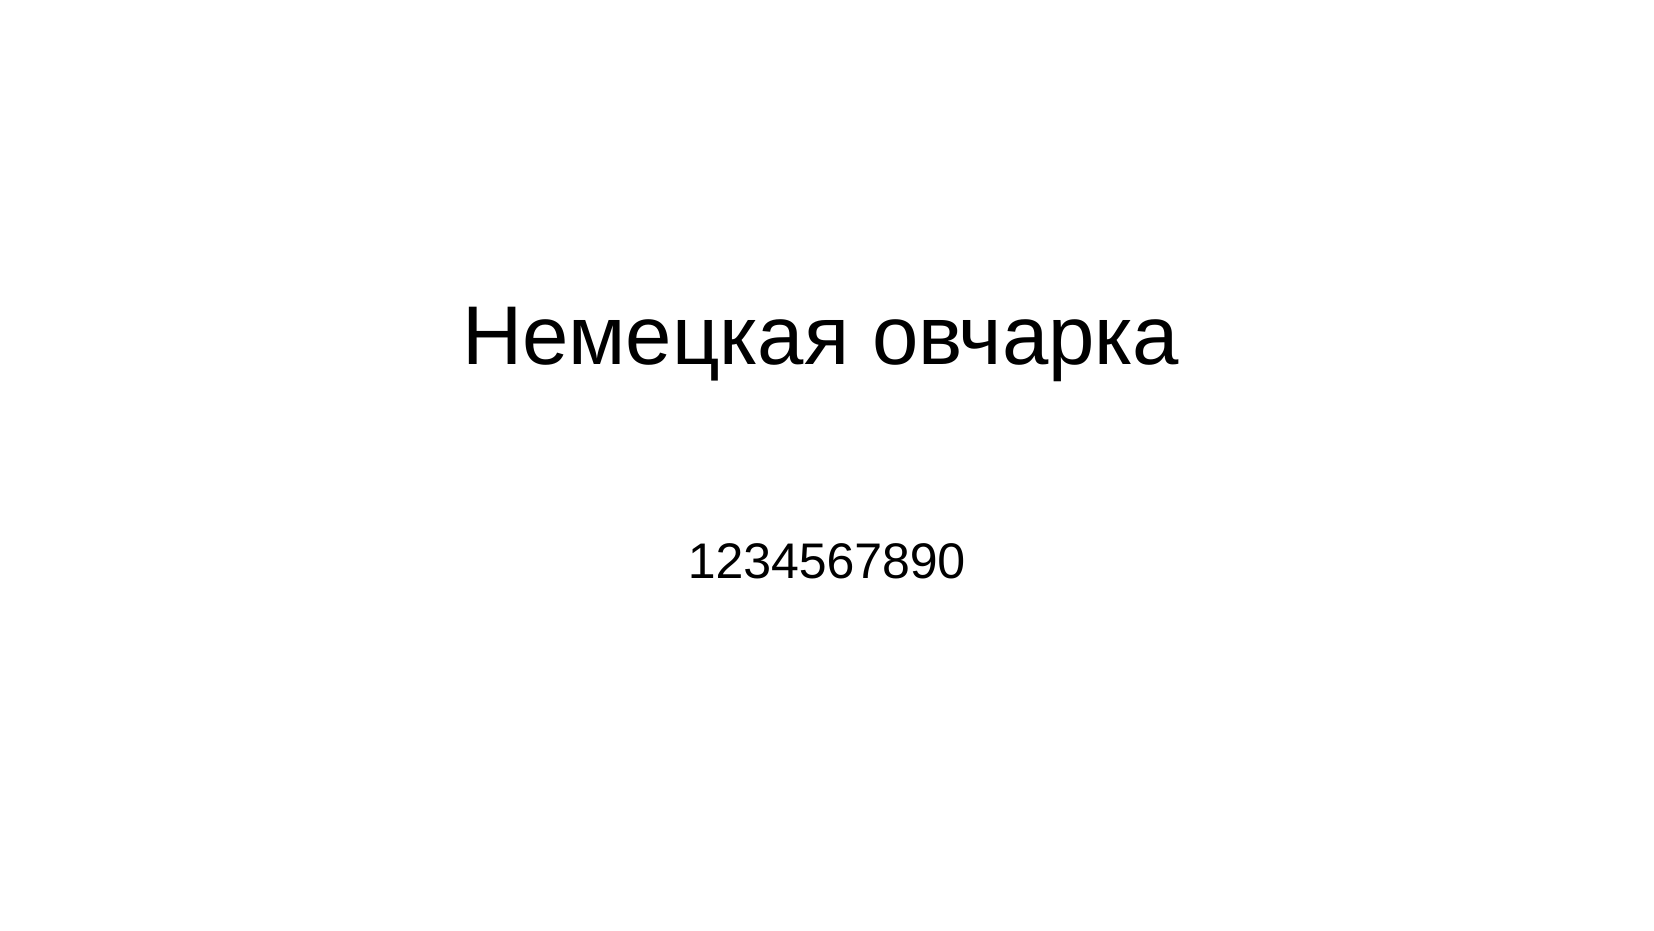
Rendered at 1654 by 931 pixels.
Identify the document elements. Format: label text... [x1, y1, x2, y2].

title Немецкая овчарка [76, 258, 1565, 414]
subtitle 1234567890 [82, 501, 1571, 621]
